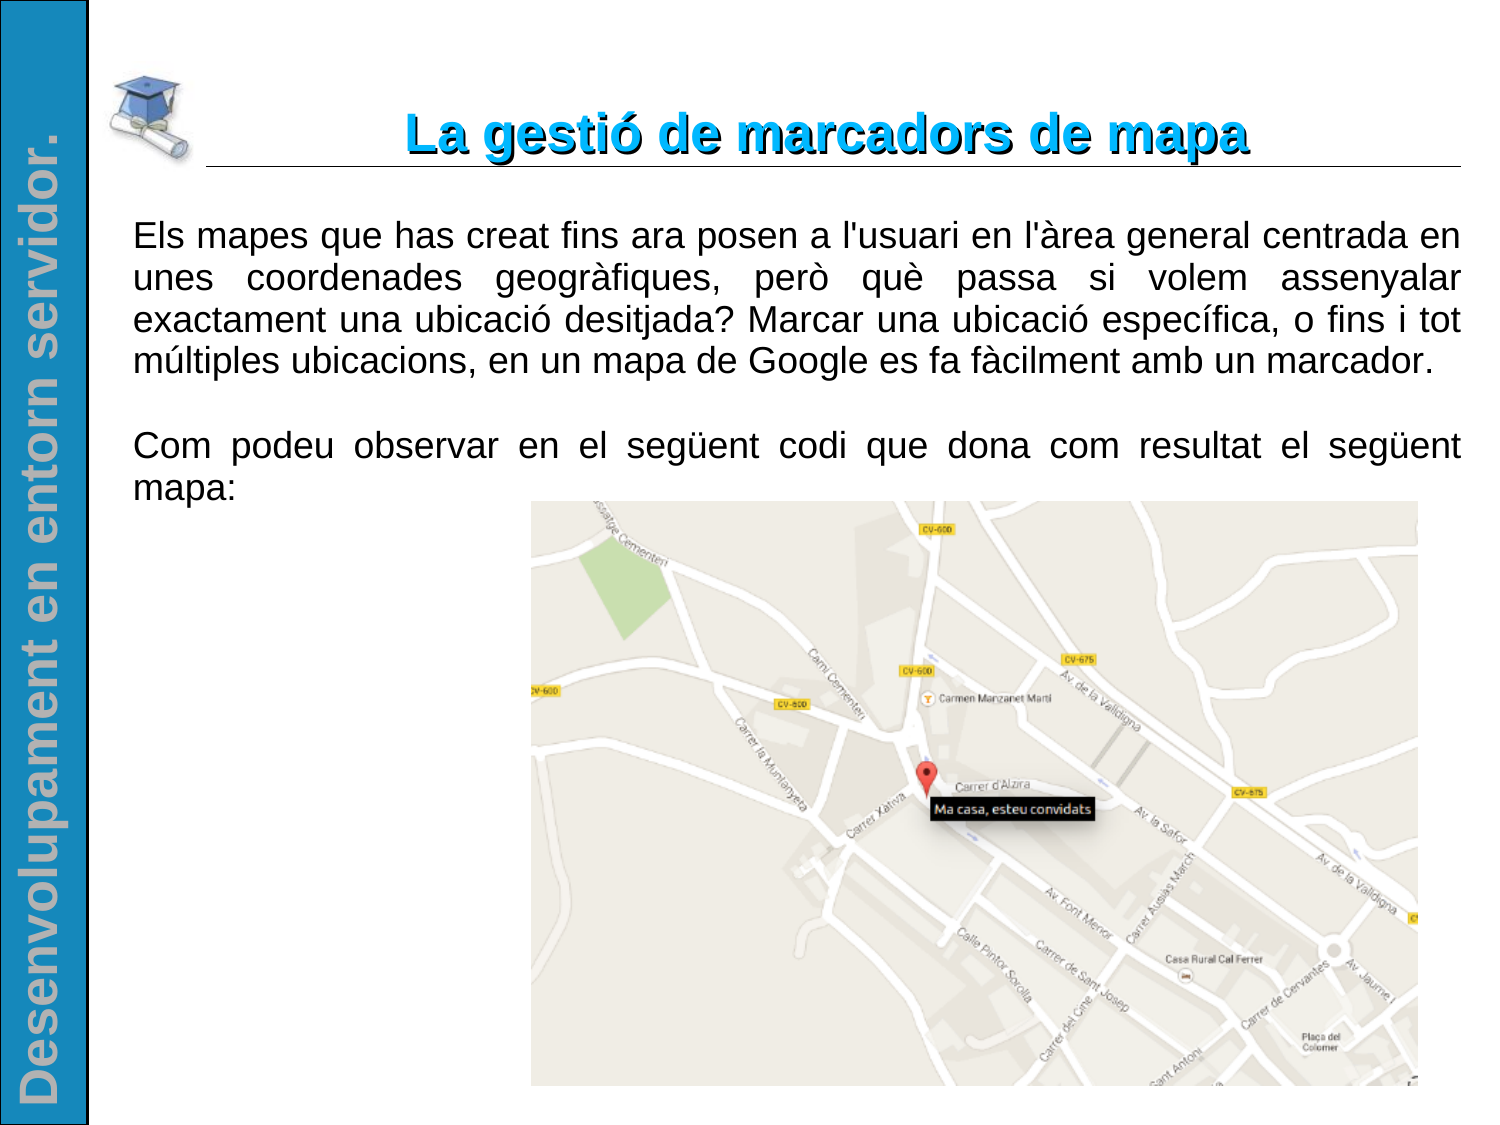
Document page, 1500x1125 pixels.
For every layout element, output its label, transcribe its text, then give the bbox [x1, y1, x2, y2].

picture [531, 501, 1418, 1086]
title La gestió de marcadors de mapa [206, 88, 1447, 178]
text_box Els mapes que has creat fins ara posen a l'usuari en l'àrea general centrada en unes coordenades geogràfiques, però què passa si volem assenyalar exactament una ubicació desitjada? Marcar una ubicació específica, o fins i tot múltiples ubicacions, en un mapa de Google es fa fàcilment amb un marcador. Com podeu observar en el següent codi que dona com resultat el següent mapa: [118, 206, 1477, 516]
picture [93, 61, 206, 174]
